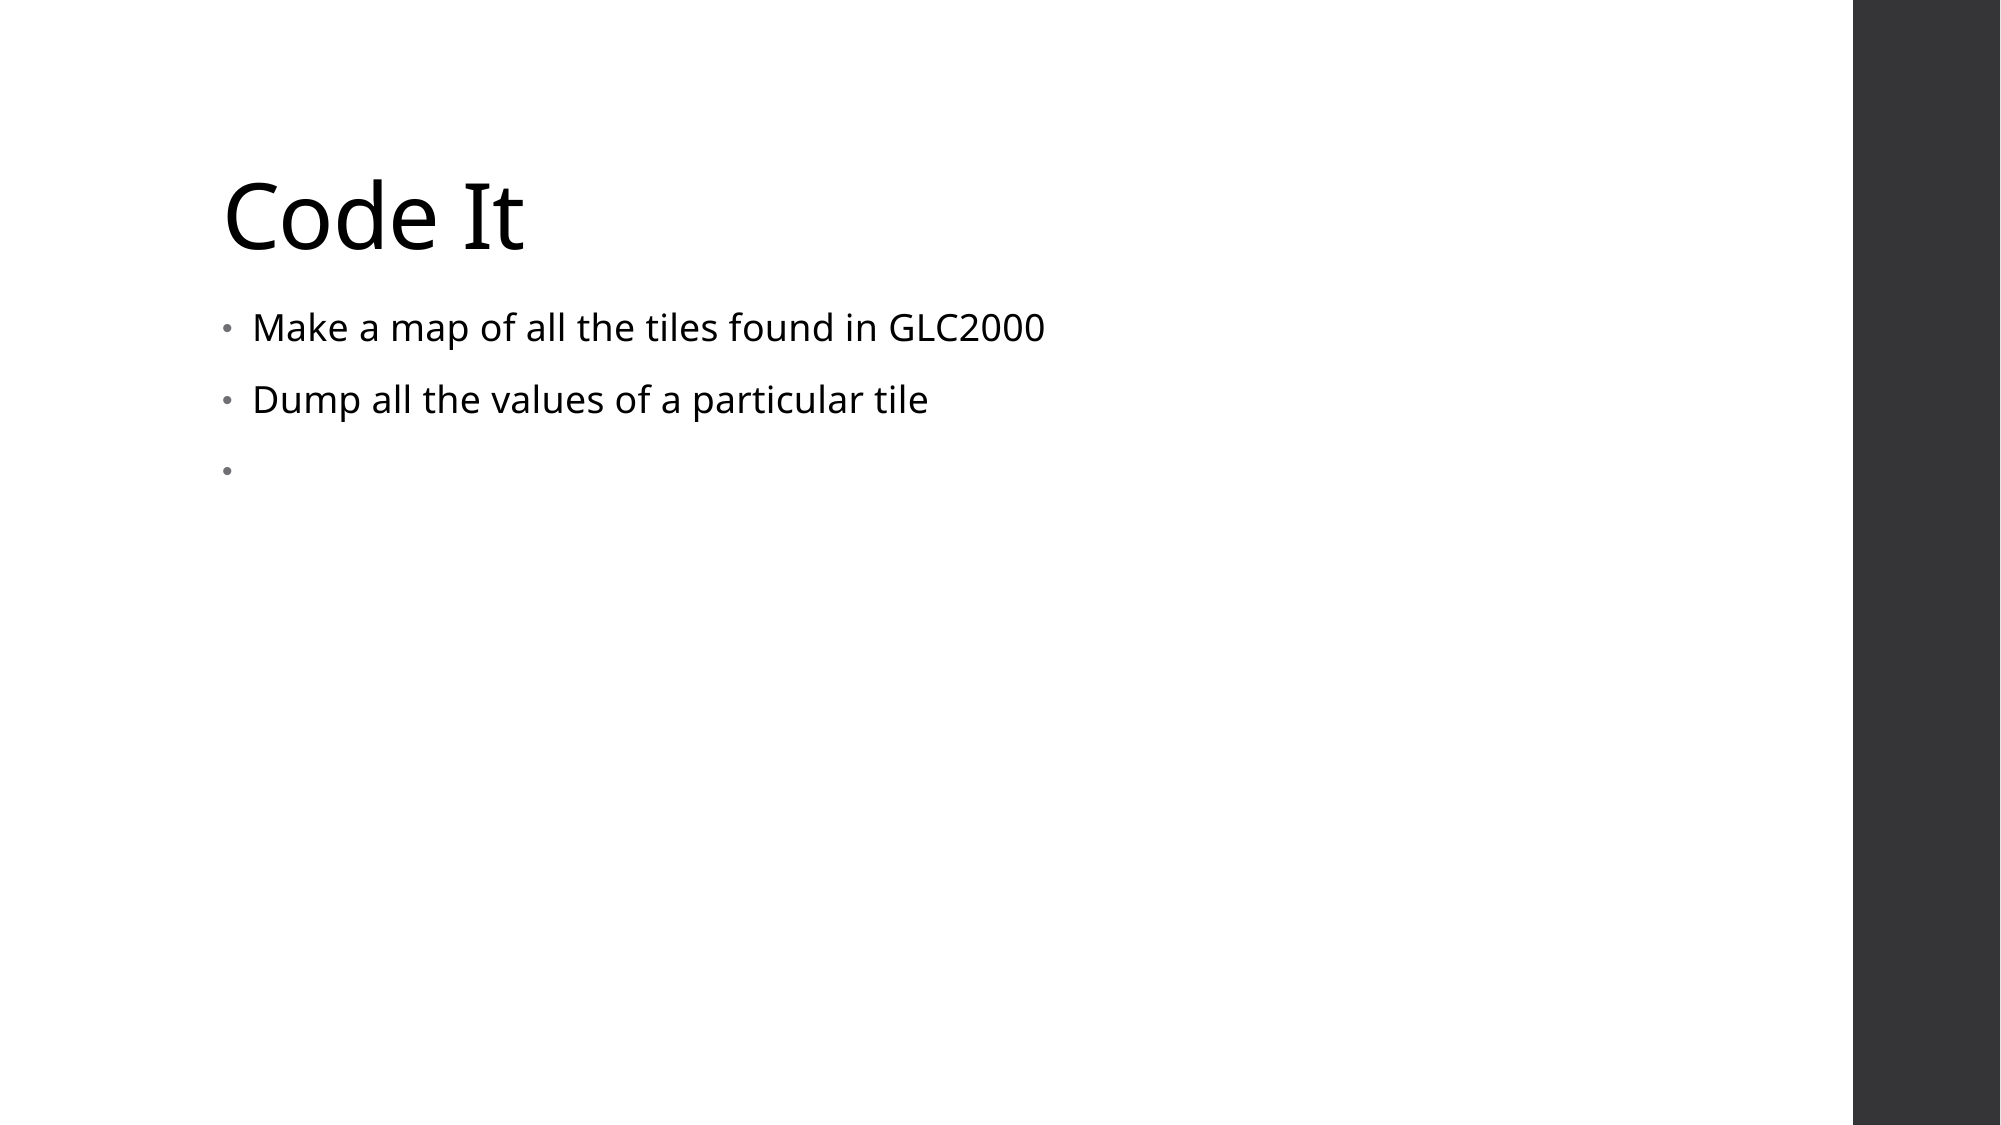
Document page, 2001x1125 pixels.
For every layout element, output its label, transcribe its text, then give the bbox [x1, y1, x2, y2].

list Make a map of all the tiles found in GLC2000 Dump all the values of a particular tile [206, 299, 1617, 1014]
title Code It [206, 60, 1797, 278]
